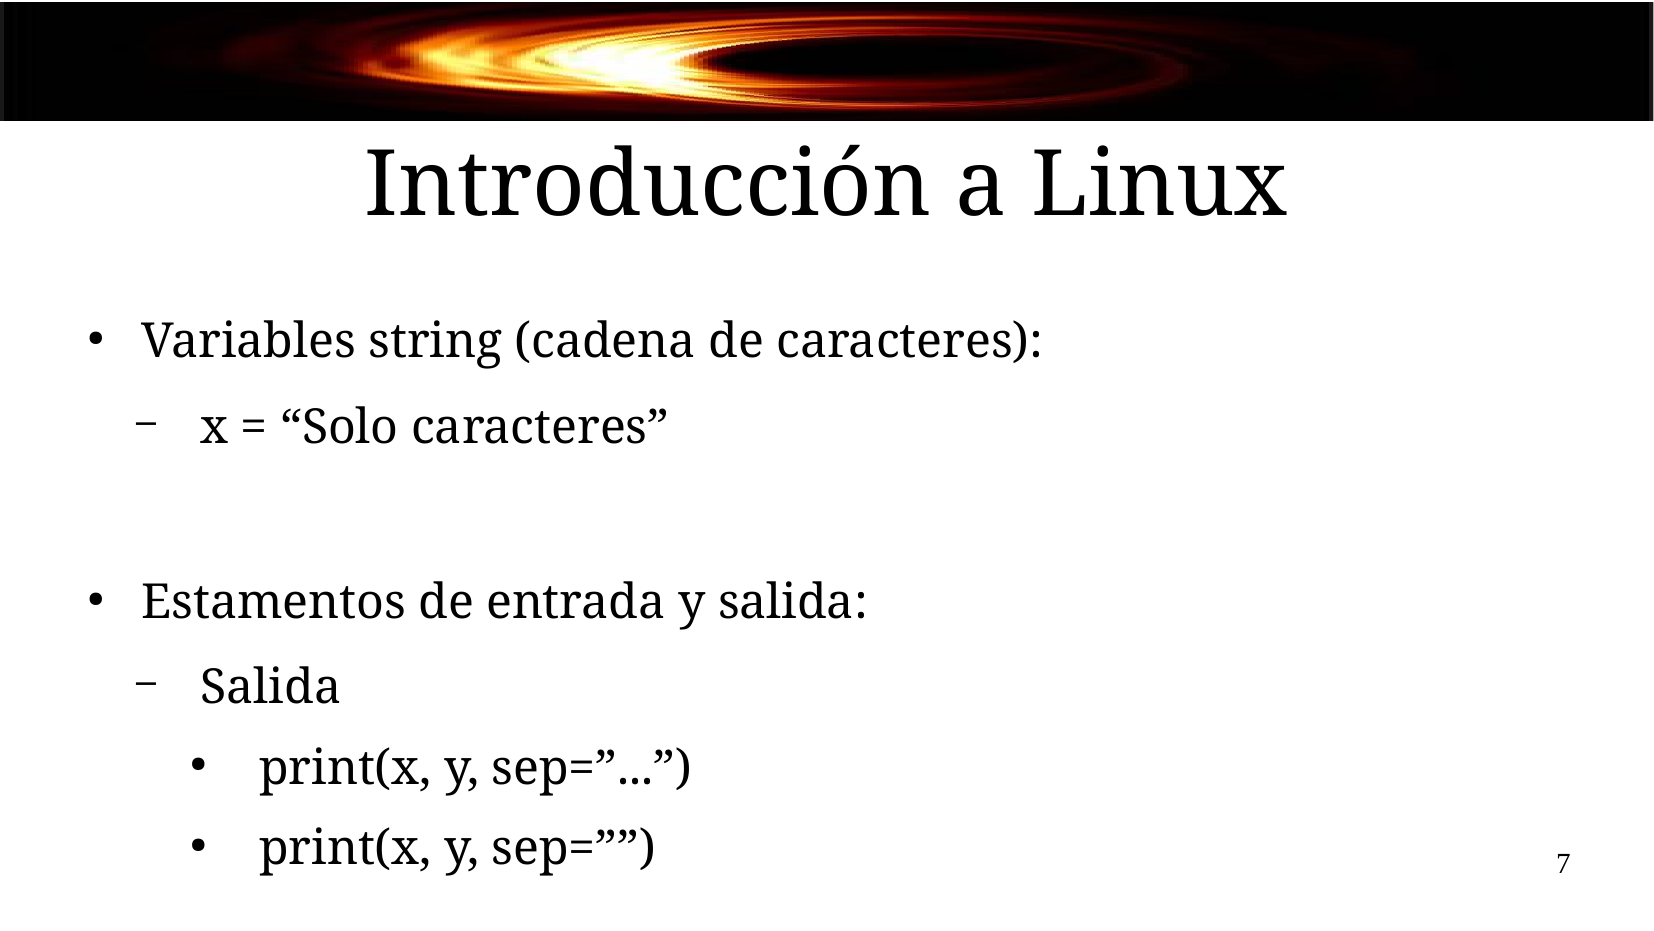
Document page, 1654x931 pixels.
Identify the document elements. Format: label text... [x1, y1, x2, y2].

title Introducción a Linux [82, 121, 1571, 258]
list Variables string (cadena de caracteres): x = “Solo caracteres” Estamentos de entrada y salida: Salida print(x, y, sep=”...”) print(x, y, sep=””) [82, 306, 1571, 886]
picture [0, 2, 1654, 121]
